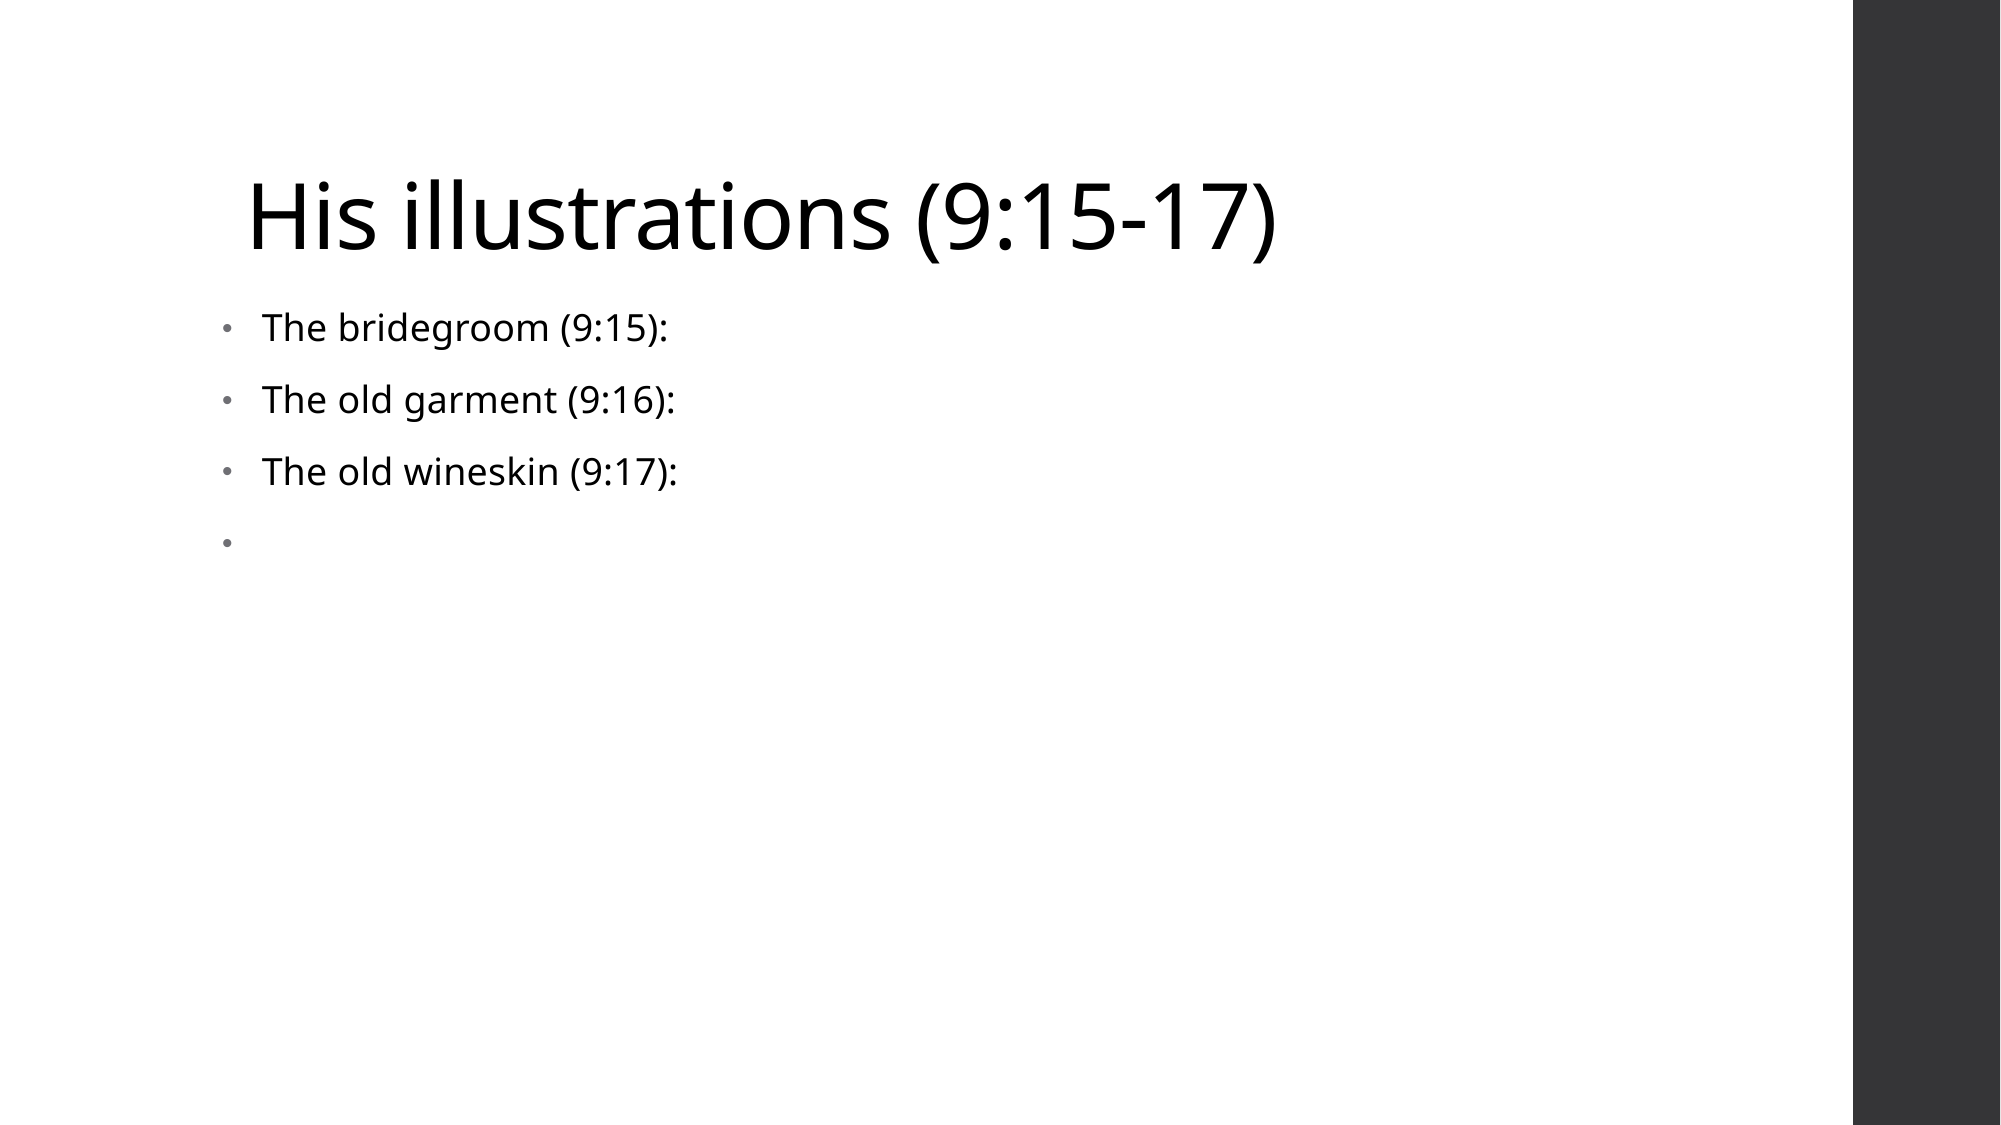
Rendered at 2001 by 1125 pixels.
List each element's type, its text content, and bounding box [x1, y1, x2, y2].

title His illustrations (9:15-17) [206, 60, 1797, 278]
list The bridegroom (9:15): The old garment (9:16): The old wineskin (9:17): [206, 299, 1617, 1014]
